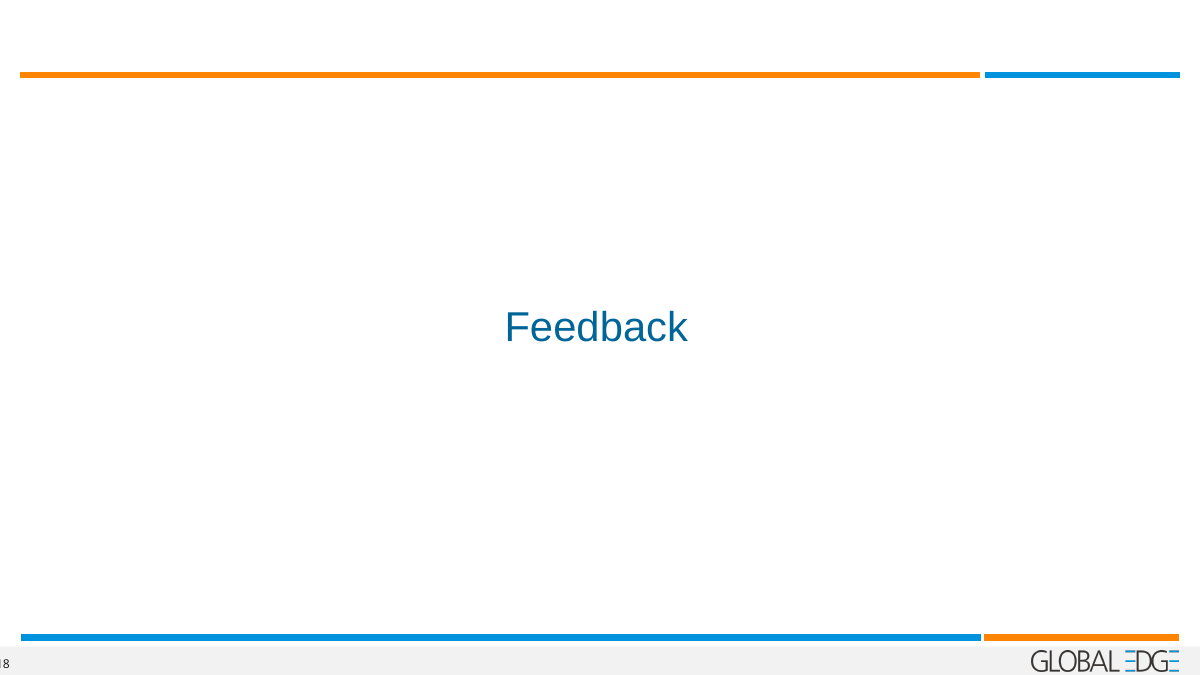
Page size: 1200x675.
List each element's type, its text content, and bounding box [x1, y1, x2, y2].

picture [1031, 650, 1179, 672]
subtitle Feedback [58, 205, 1134, 449]
